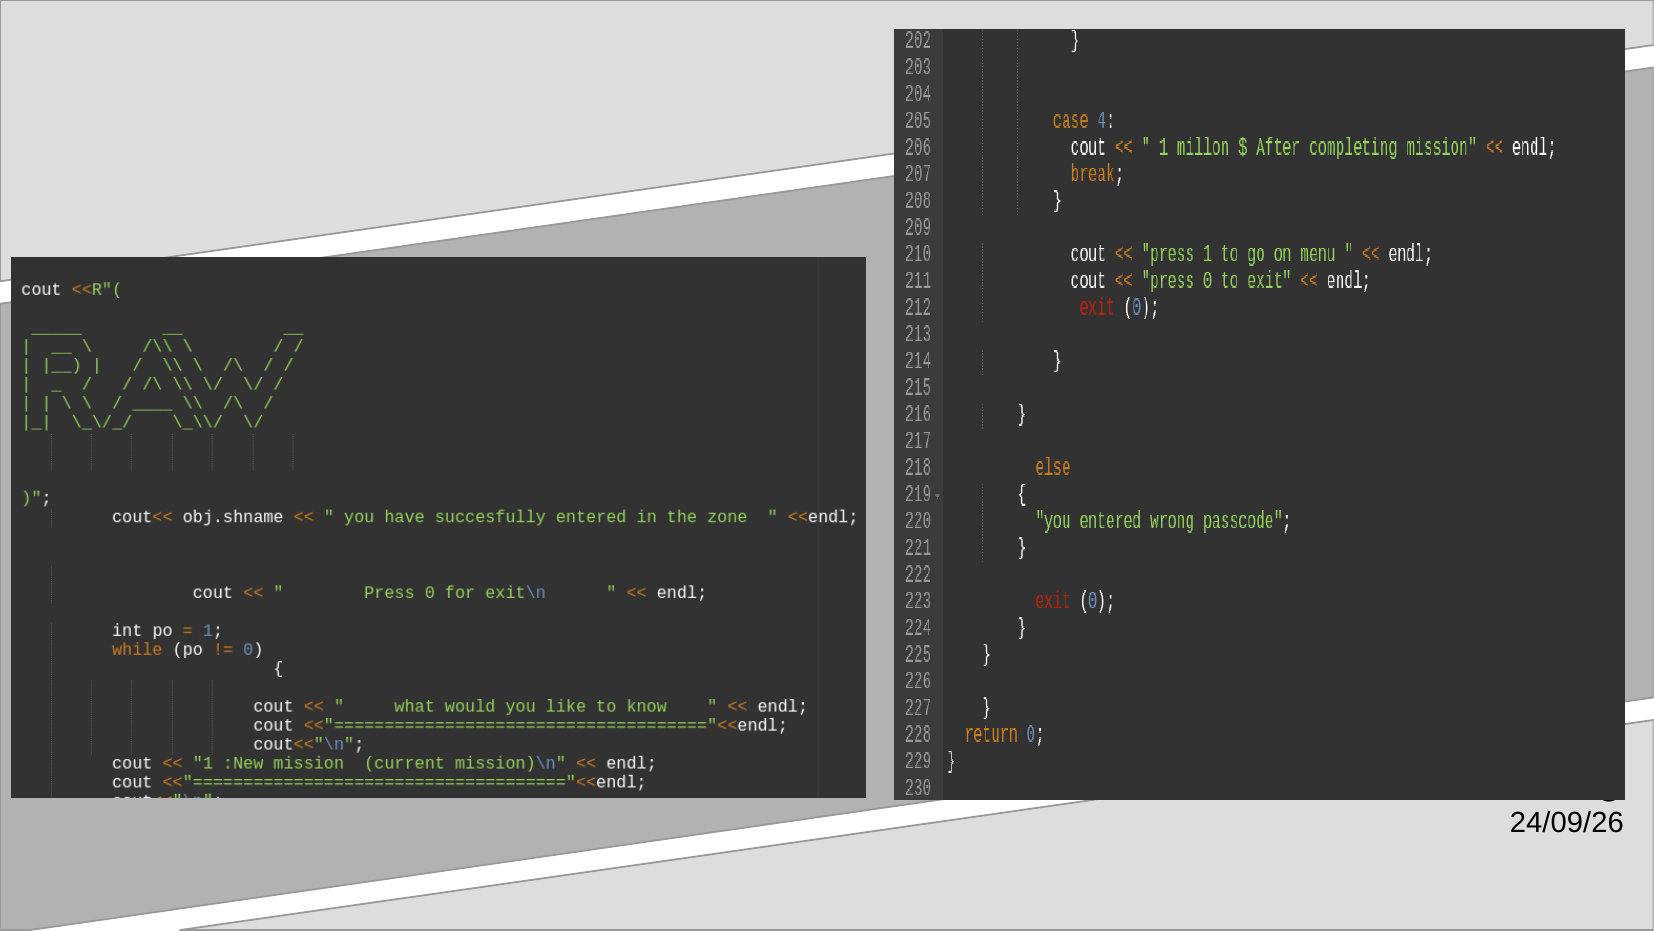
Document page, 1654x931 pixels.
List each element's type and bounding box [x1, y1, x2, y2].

picture [894, 29, 1625, 800]
picture [11, 257, 866, 798]
